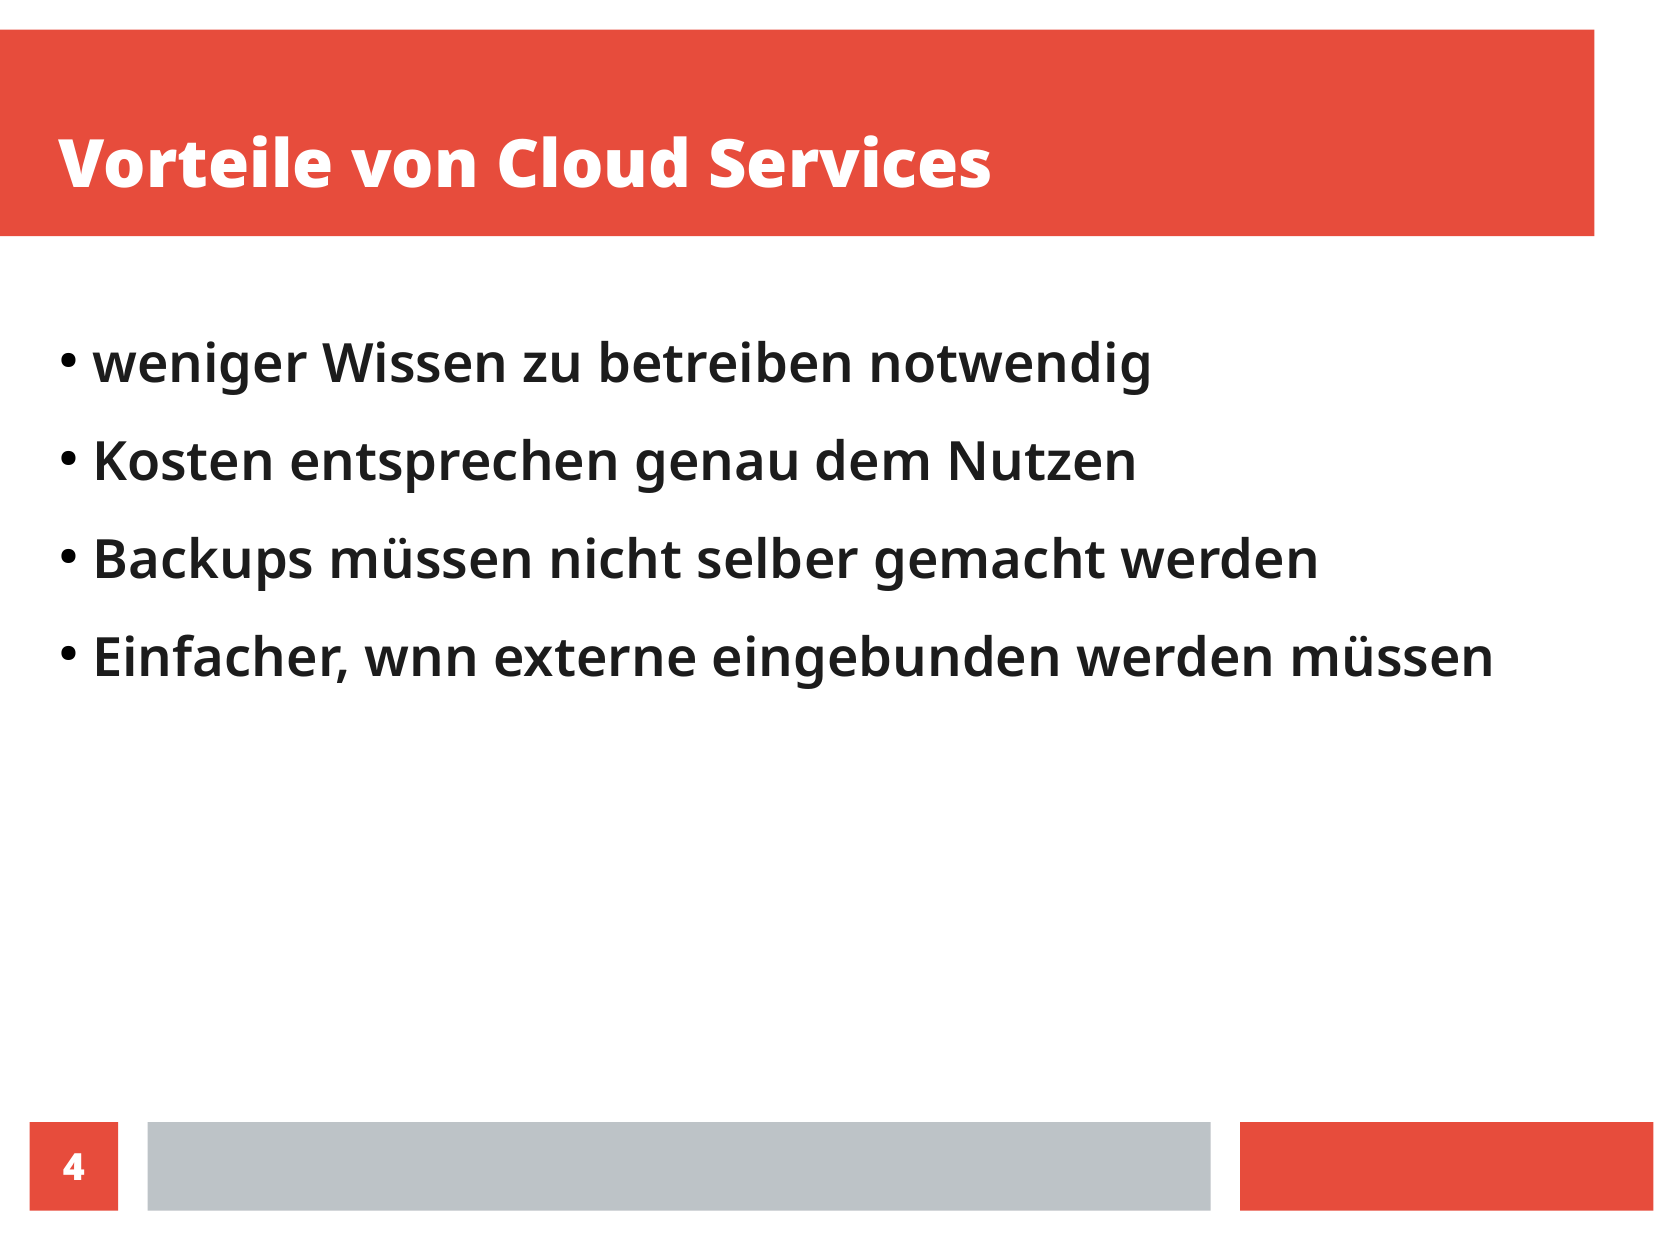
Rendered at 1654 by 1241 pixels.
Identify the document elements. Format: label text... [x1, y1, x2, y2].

title Vorteile von Cloud Services [59, 59, 1595, 207]
list weniger Wissen zu betreiben notwendig Kosten entsprechen genau dem Nutzen Backups müssen nicht selber gemacht werden Einfacher, wnn externe eingebunden werden müssen [59, 324, 1565, 1093]
